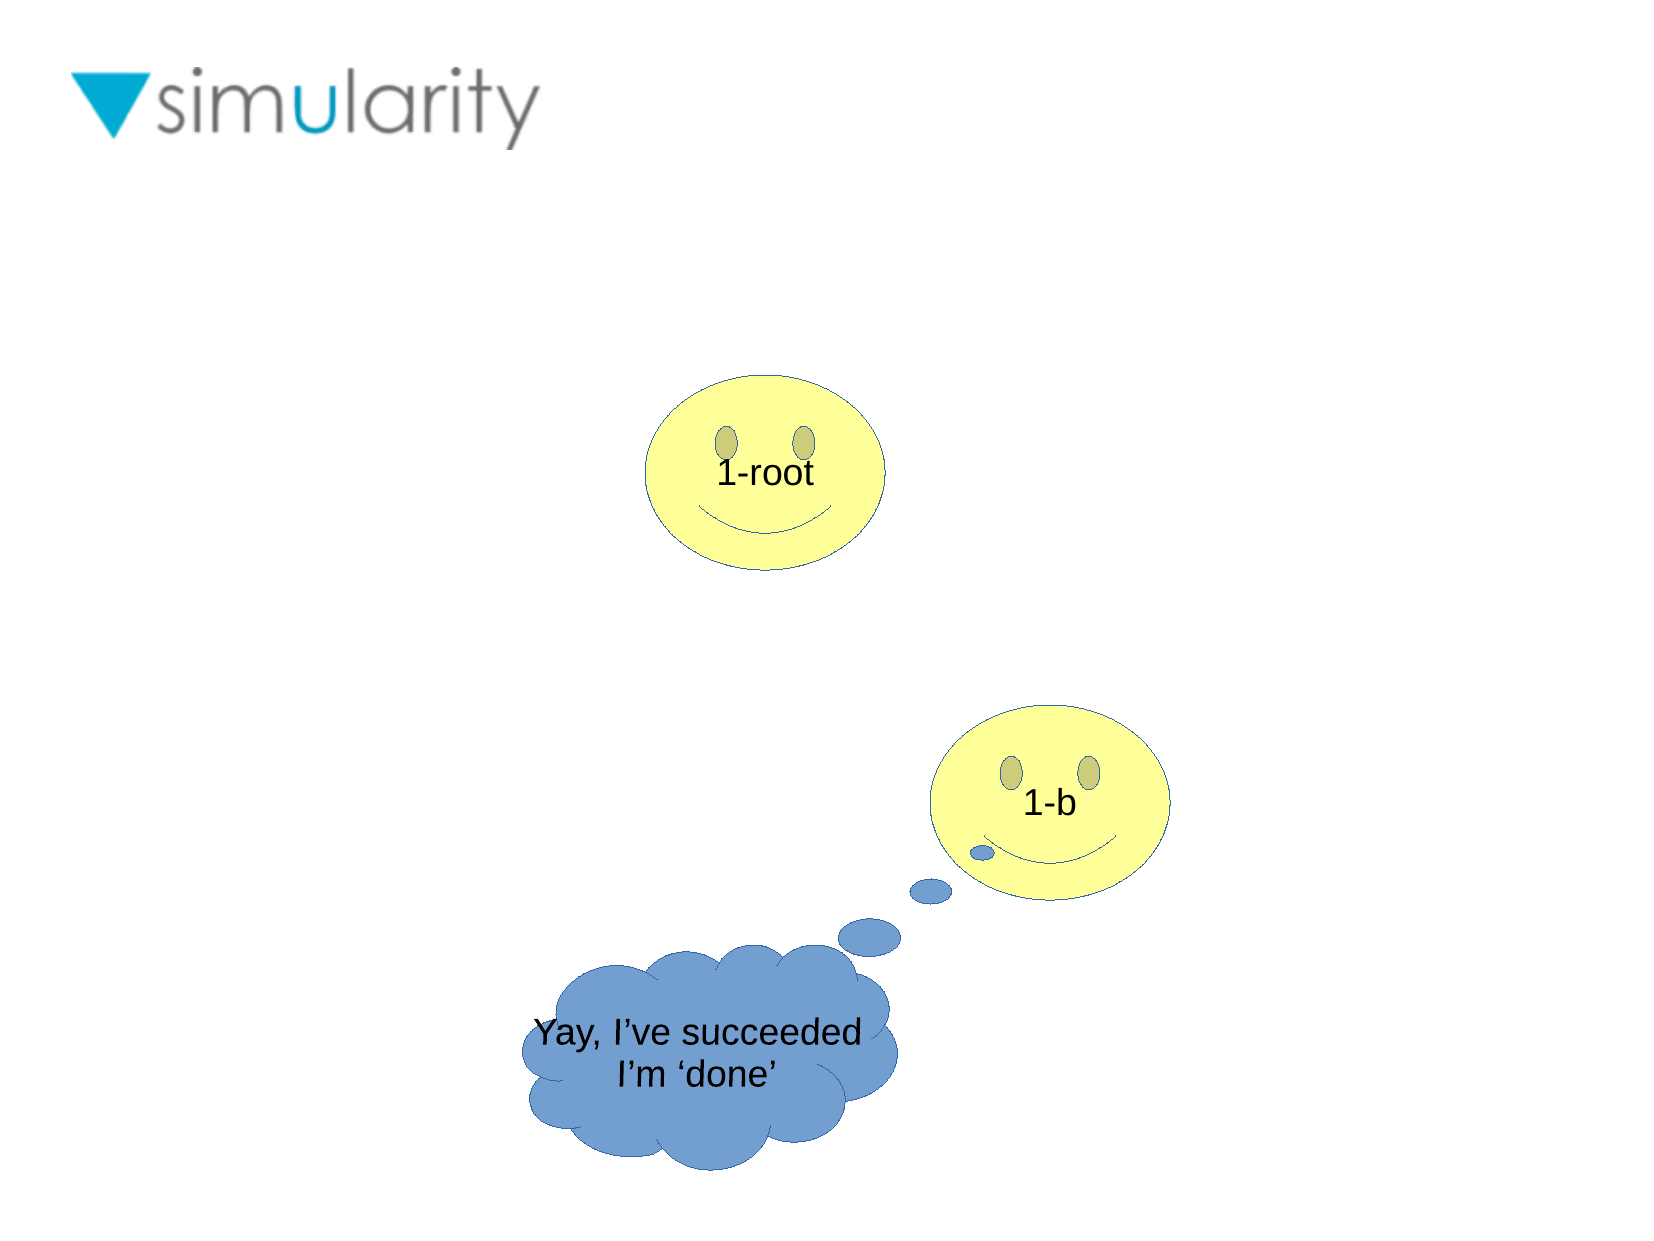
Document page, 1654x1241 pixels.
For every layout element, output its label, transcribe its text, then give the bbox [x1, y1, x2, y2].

text_box Yay, I’ve succeeded I’m ‘done’ [909, 878, 952, 905]
text_box Yay, I’ve succeeded I’m ‘done’ [838, 918, 901, 957]
text_box Yay, I’ve succeeded I’m ‘done’ [522, 945, 898, 1171]
text_box 1-root [645, 375, 886, 571]
picture [71, 67, 541, 150]
text_box 1-b [930, 705, 1171, 901]
